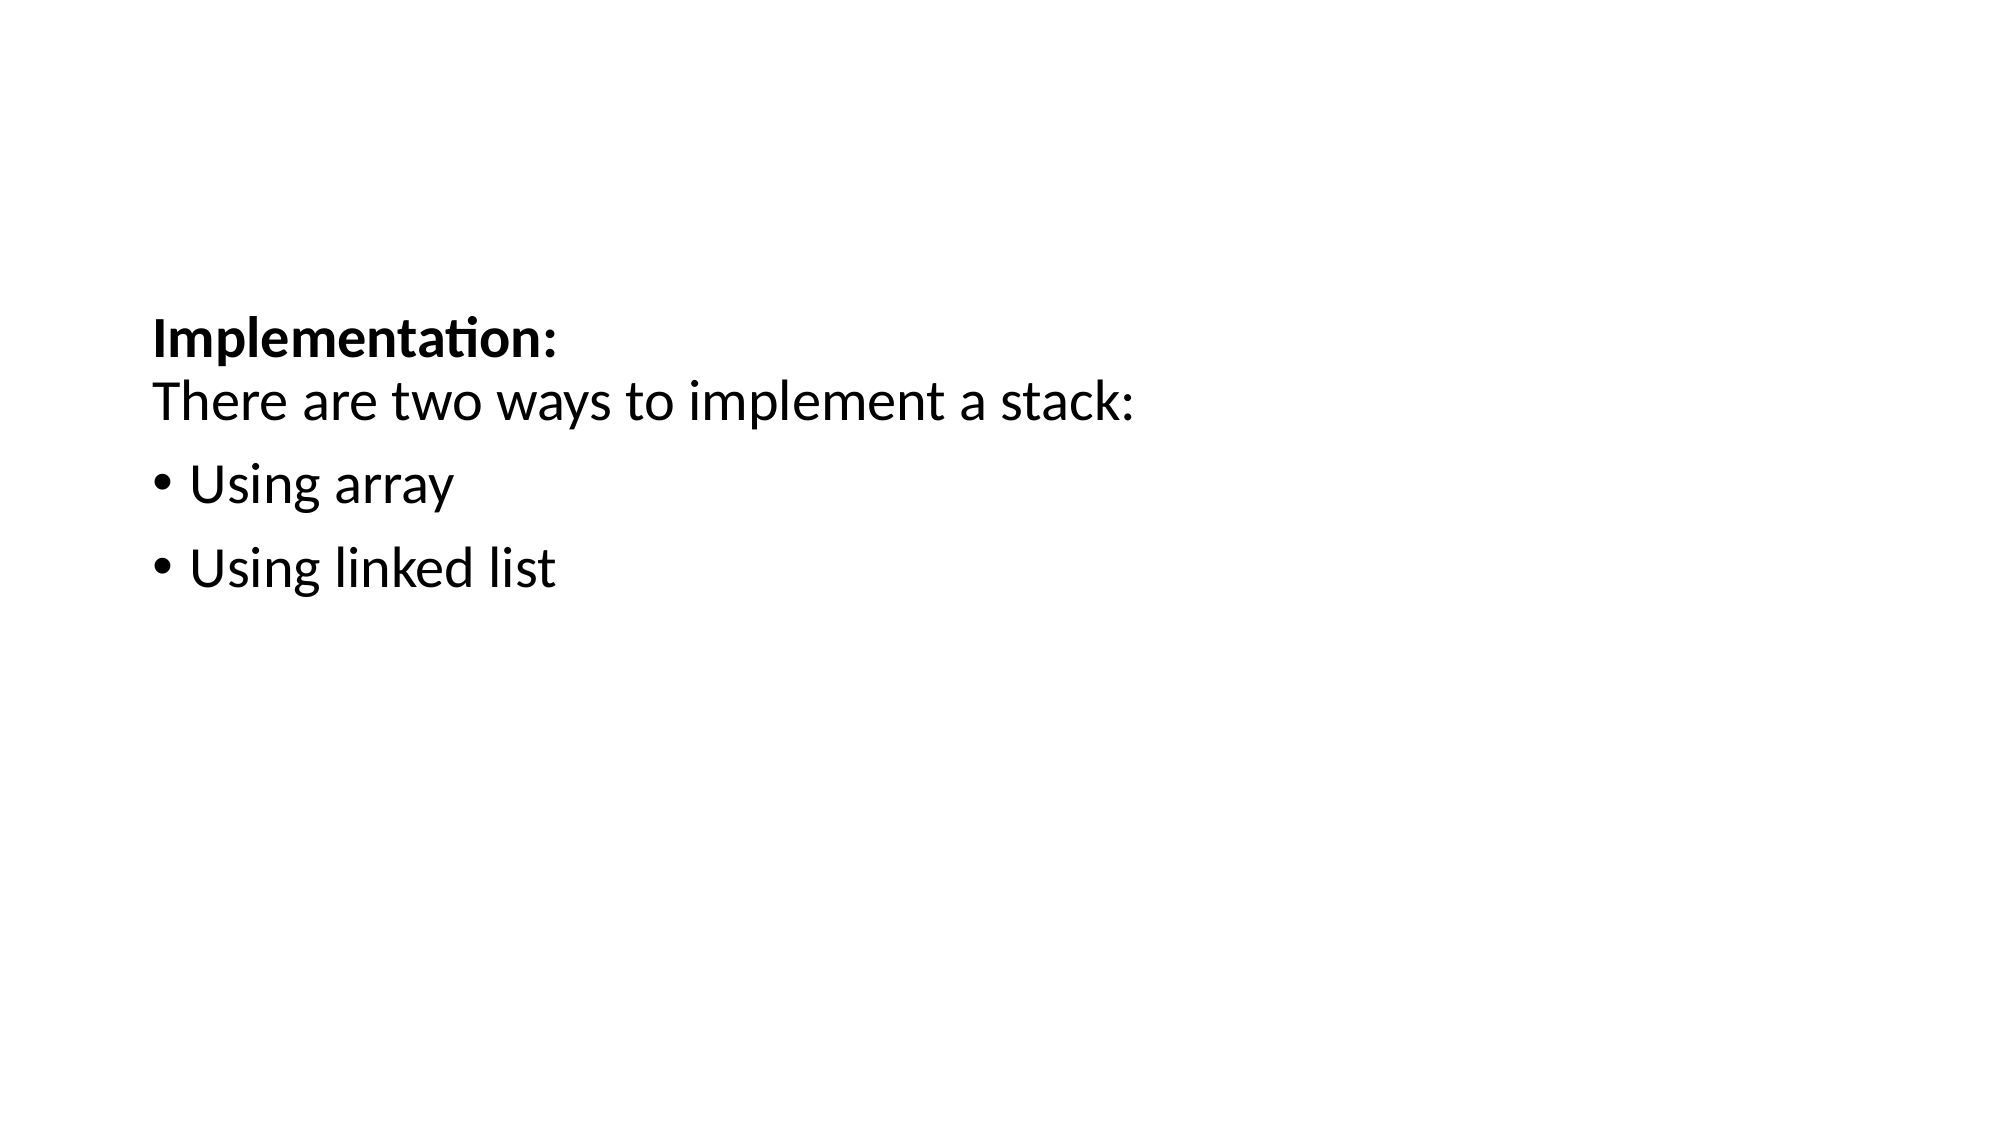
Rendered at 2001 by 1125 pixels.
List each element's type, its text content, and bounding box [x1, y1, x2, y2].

list Implementation: There are two ways to implement a stack: Using array Using linked list [137, 299, 1863, 1014]
